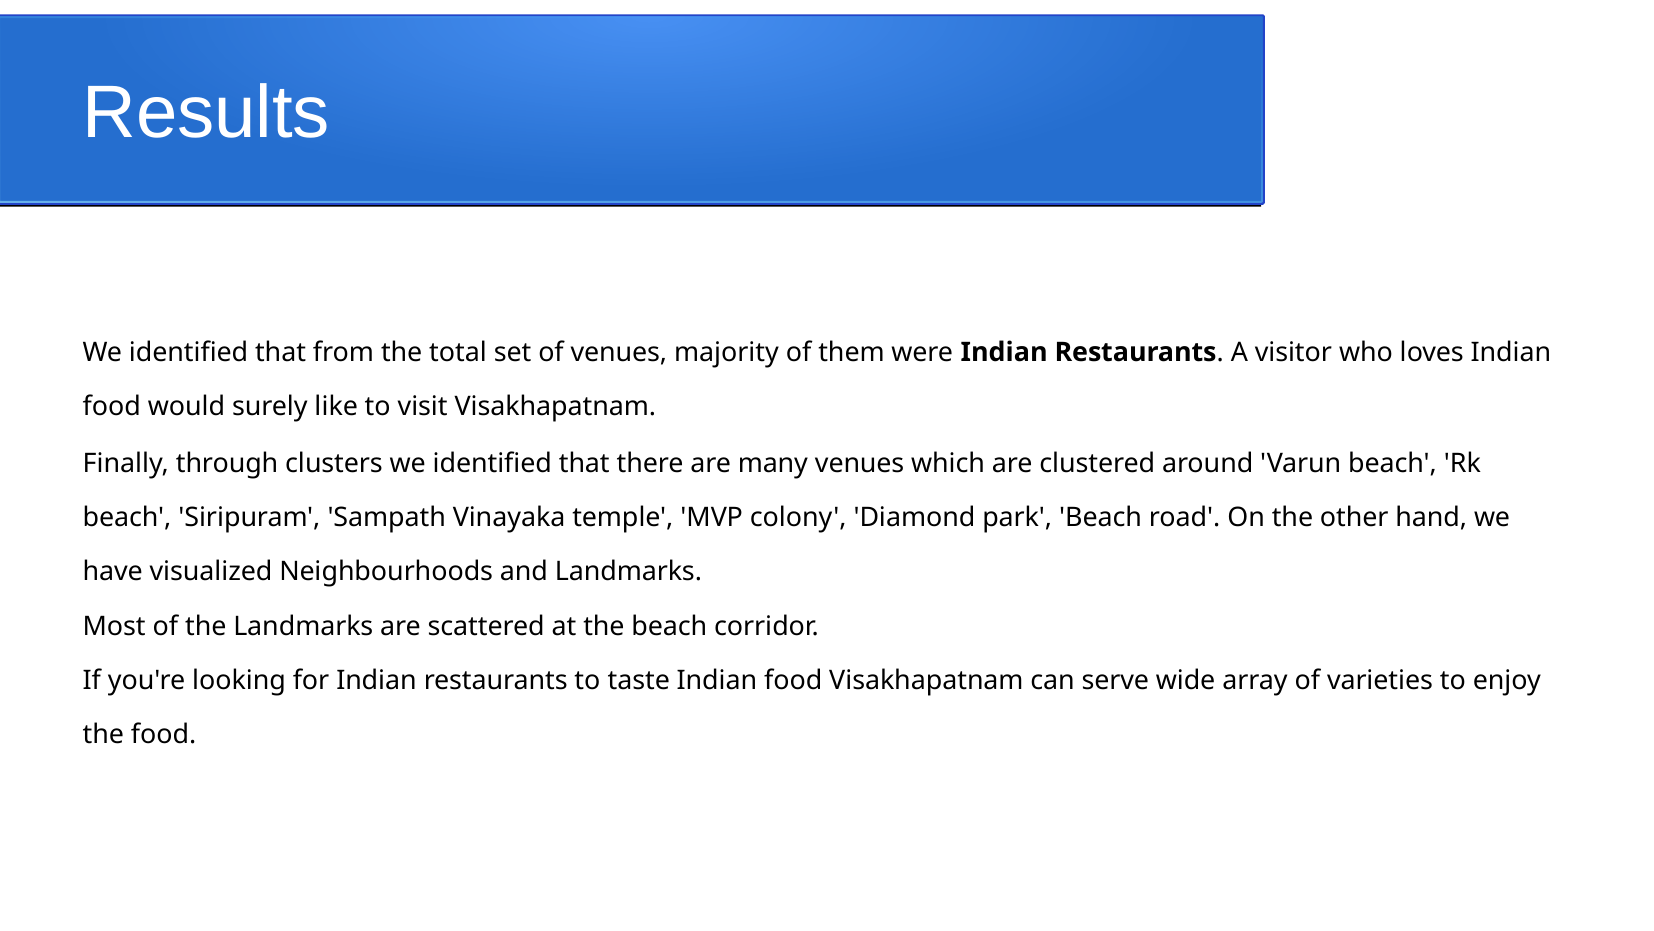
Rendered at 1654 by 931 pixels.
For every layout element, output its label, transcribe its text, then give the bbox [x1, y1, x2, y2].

title Results [82, 35, 1235, 189]
list We identified that from the total set of venues, majority of them were Indian Restaurants. A visitor who loves Indian food would surely like to visit Visakhapatnam. Finally, through clusters we identified that there are many venues which are clustered around 'Varun beach', 'Rk beach', 'Siripuram', 'Sampath Vinayaka temple', 'MVP colony', 'Diamond park', 'Beach road'. On the other hand, we have visualized Neighbourhoods and Landmarks. Most of the Landmarks are scattered at the beach corridor. If you're looking for Indian restaurants to taste Indian food Visakhapatnam can serve wide array of varieties to enjoy the food. [82, 224, 1571, 764]
